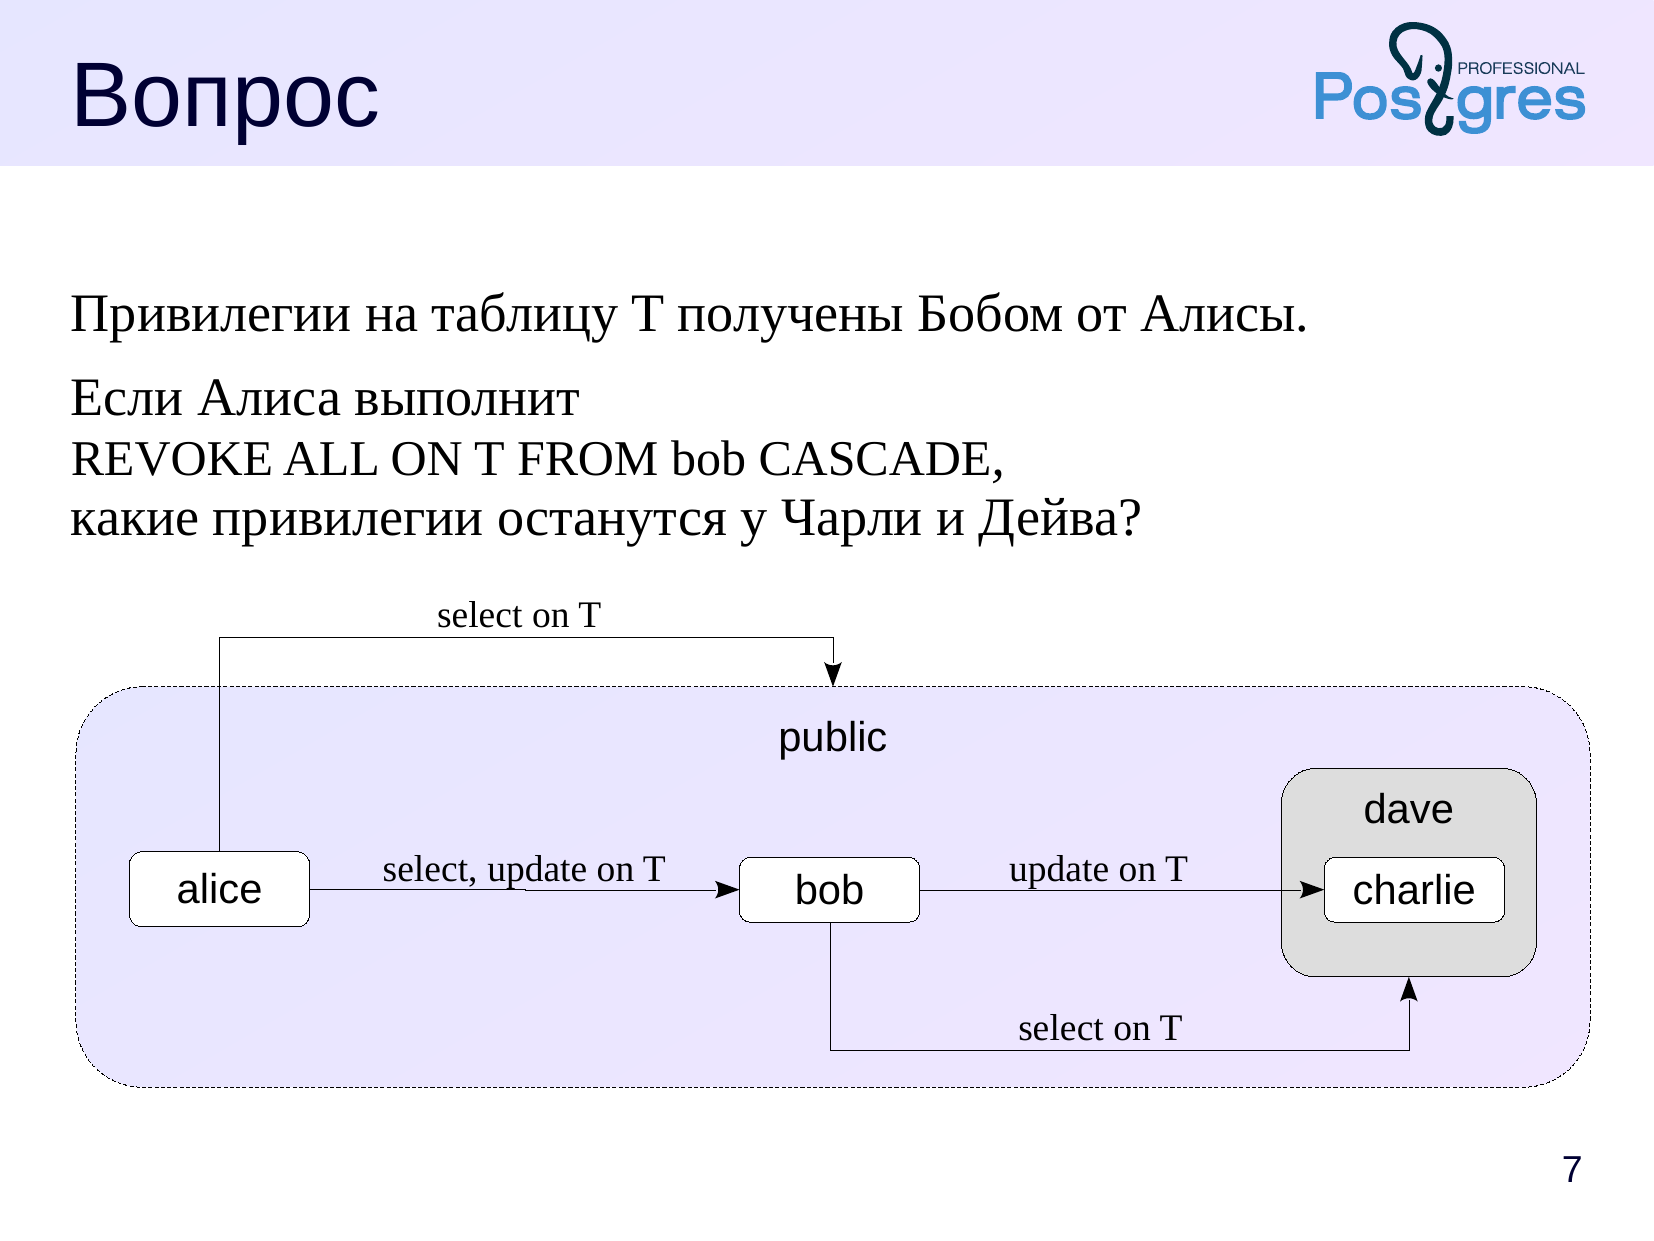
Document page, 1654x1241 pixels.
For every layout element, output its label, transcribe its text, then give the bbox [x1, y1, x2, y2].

text_box select on T [422, 586, 617, 643]
text_box charlie [1324, 857, 1505, 923]
text_box public [1583, 723, 1591, 1051]
text_box dave [1281, 768, 1537, 977]
text_box bob [739, 857, 920, 923]
title Вопрос [70, 43, 1241, 147]
list Привилегии на таблицу T получены Бобом от Алисы. Если Алиса выполнит REVOKE ALL ON T FROM bob CASCADE, какие привилегии останутся у Чарли и Дейва? [70, 283, 1583, 1134]
text_box alice [129, 851, 310, 927]
